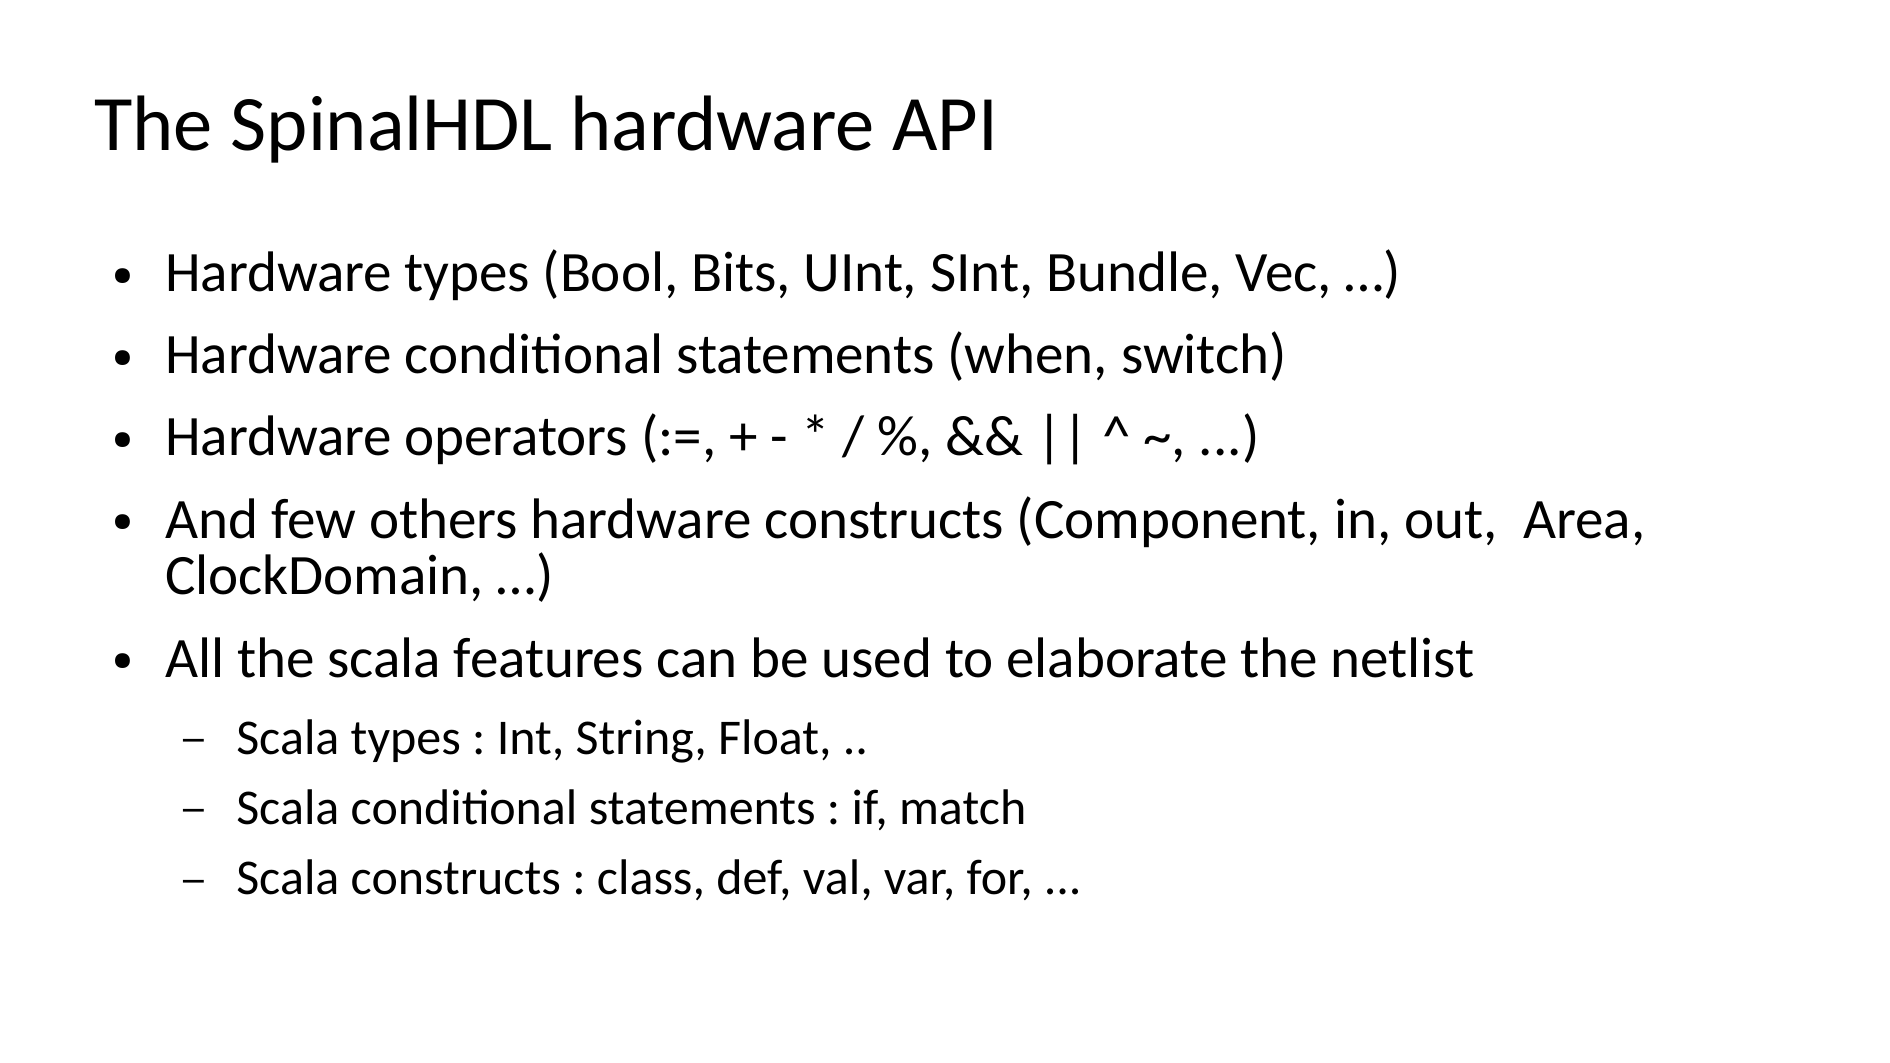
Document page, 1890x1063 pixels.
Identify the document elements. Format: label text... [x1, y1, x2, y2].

title The SpinalHDL hardware API [94, 42, 1796, 220]
list Hardware types (Bool, Bits, UInt, SInt, Bundle, Vec, …) Hardware conditional statements (when, switch) Hardware operators (:=, + - * / %, && || ^ ~, ...) And few others hardware constructs (Component, in, out, Area, ClockDomain, …) All the scala features can be used to elaborate the netlist Scala types : Int, String, Float, .. Scala conditional statements : if, match Scala constructs : class, def, val, var, for, ... [94, 248, 1796, 1016]
